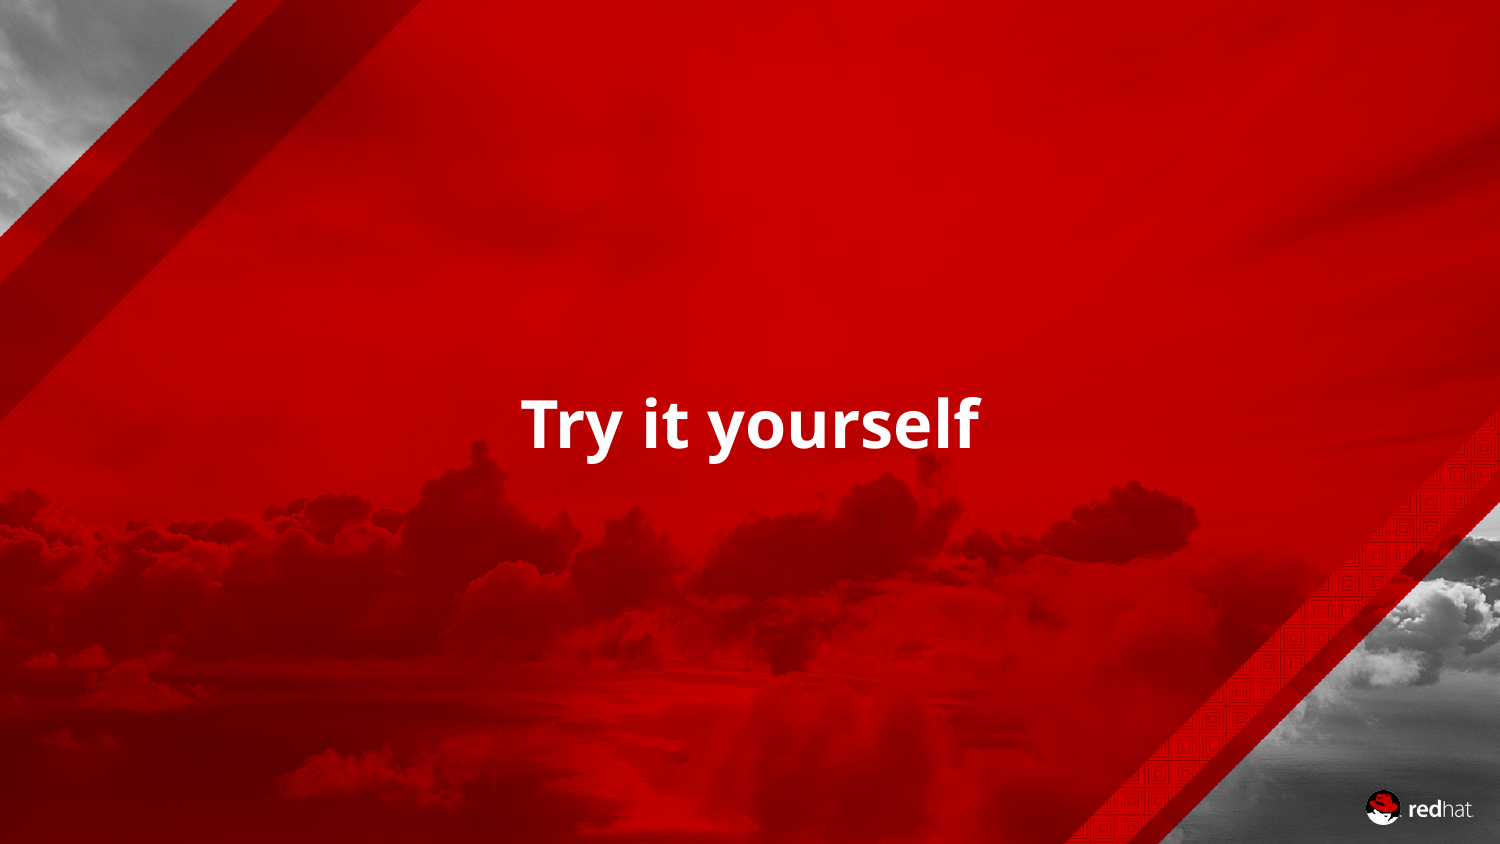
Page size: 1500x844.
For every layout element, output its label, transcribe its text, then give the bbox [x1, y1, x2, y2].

picture [0, 0, 1500, 844]
title Try it yourself [135, 272, 1365, 572]
